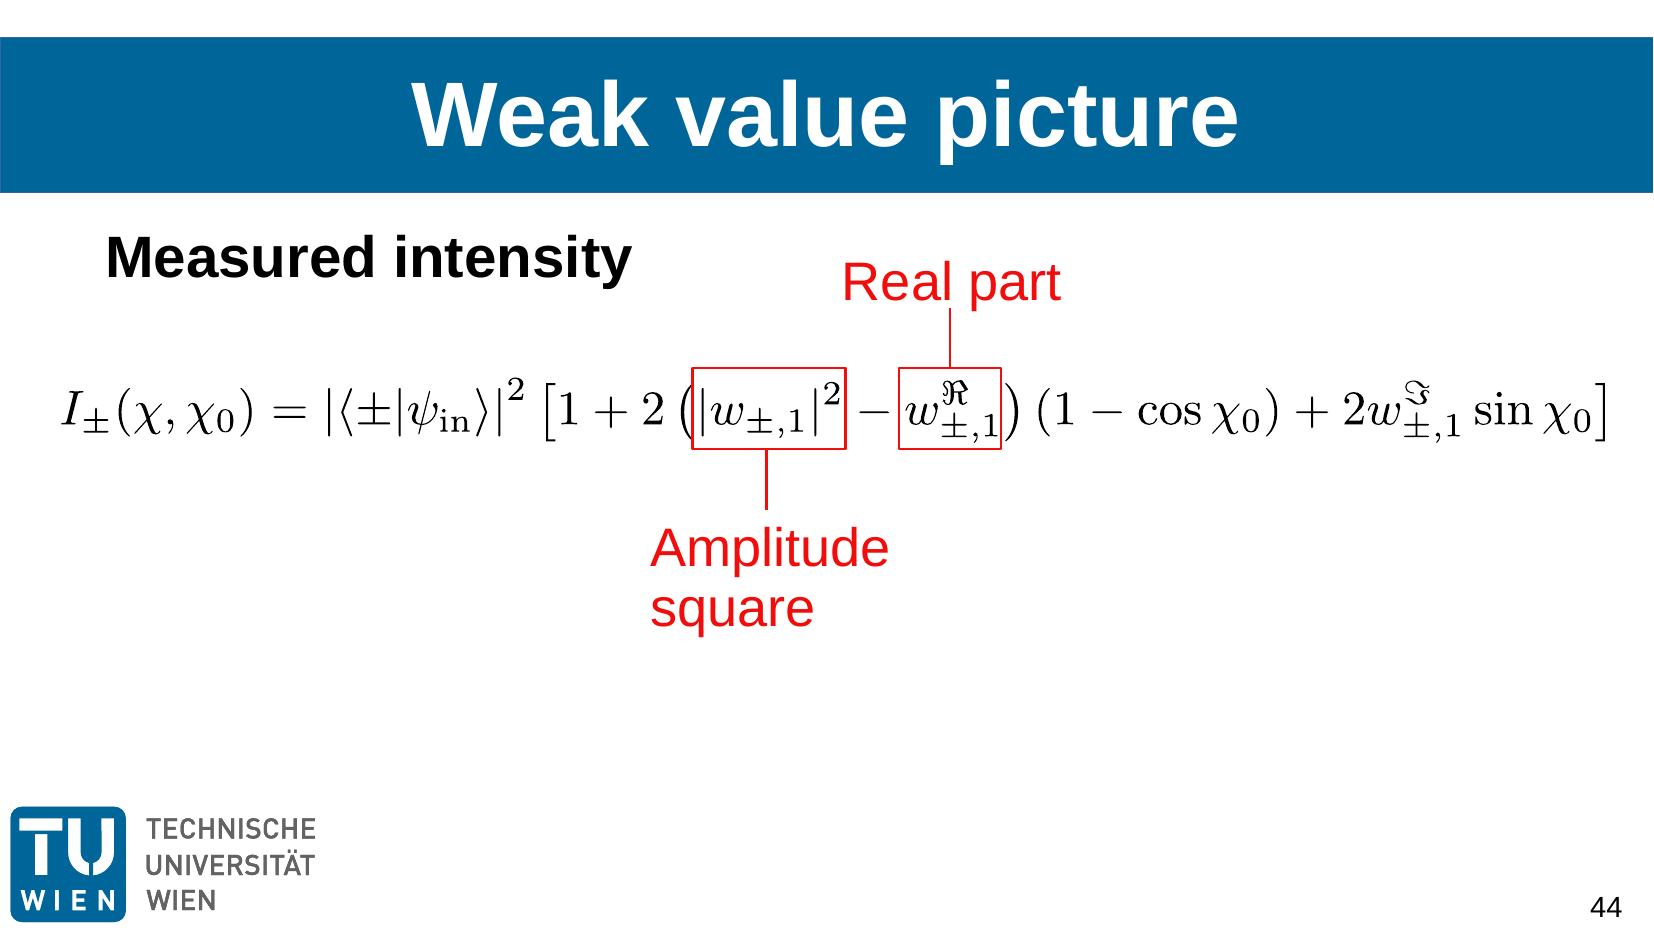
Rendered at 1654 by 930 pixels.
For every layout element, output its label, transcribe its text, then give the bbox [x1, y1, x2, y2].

title Weak value picture [0, 37, 1653, 193]
picture [768, 375, 1612, 461]
list Measured intensity [105, 225, 676, 316]
text_box Amplitude square [635, 510, 907, 646]
picture [10, 342, 765, 466]
text_box Real part [827, 243, 1078, 320]
picture [694, 375, 844, 448]
picture [900, 375, 1000, 448]
